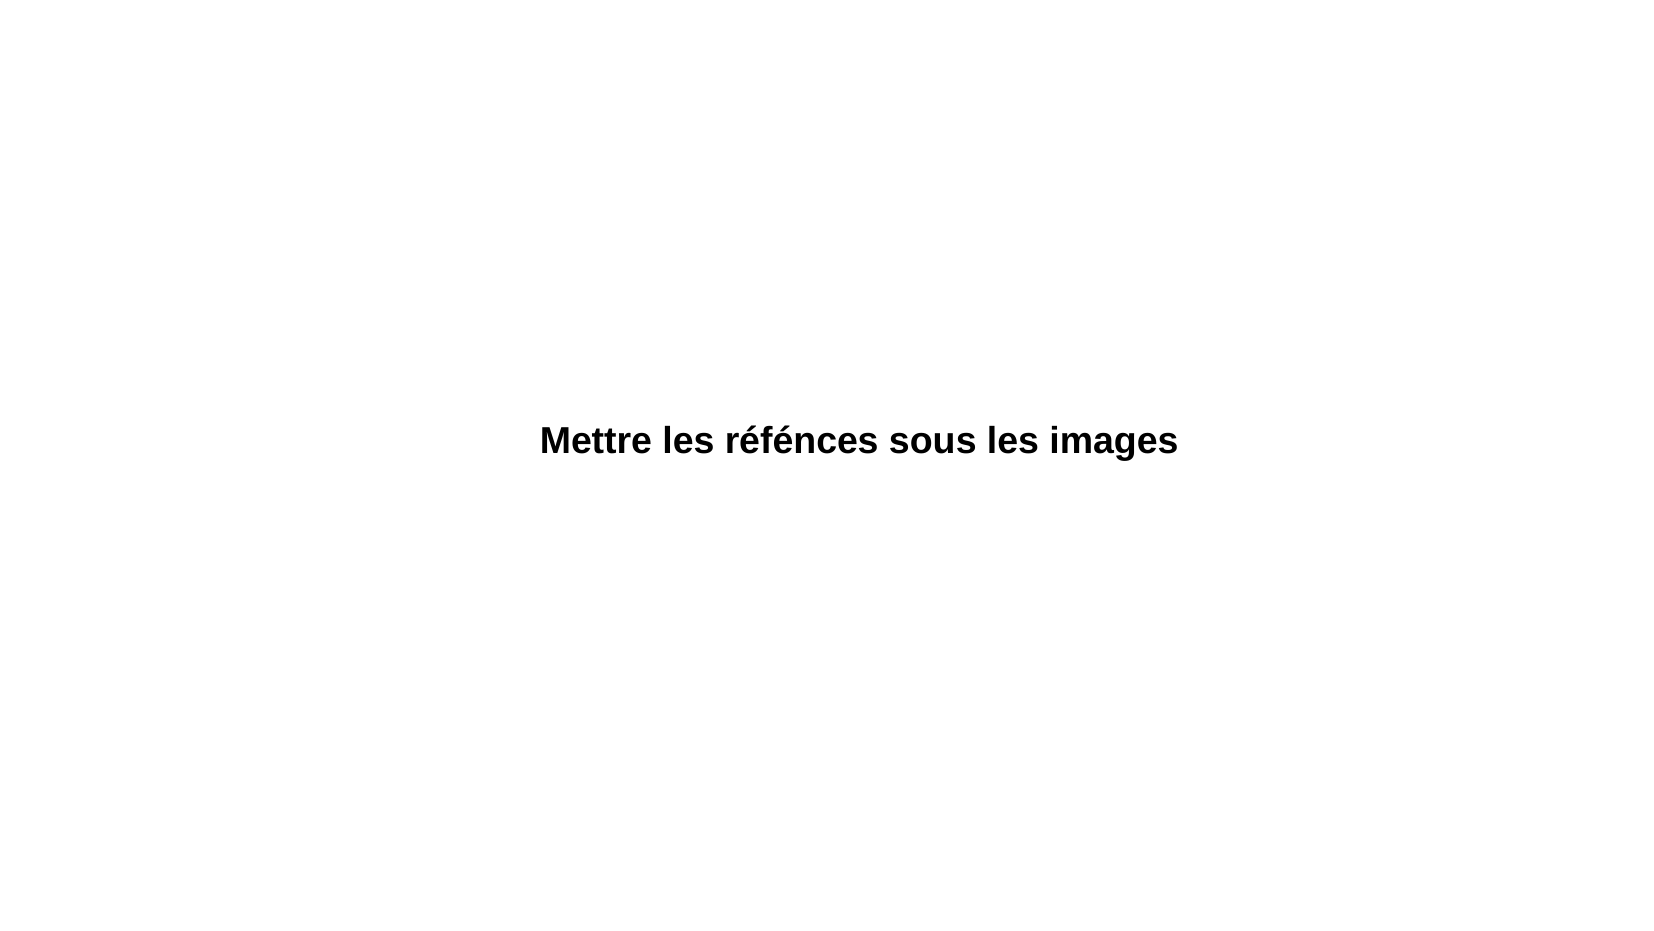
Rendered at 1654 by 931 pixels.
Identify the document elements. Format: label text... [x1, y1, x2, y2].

text_box Mettre les réfénces sous les images [525, 412, 1201, 512]
